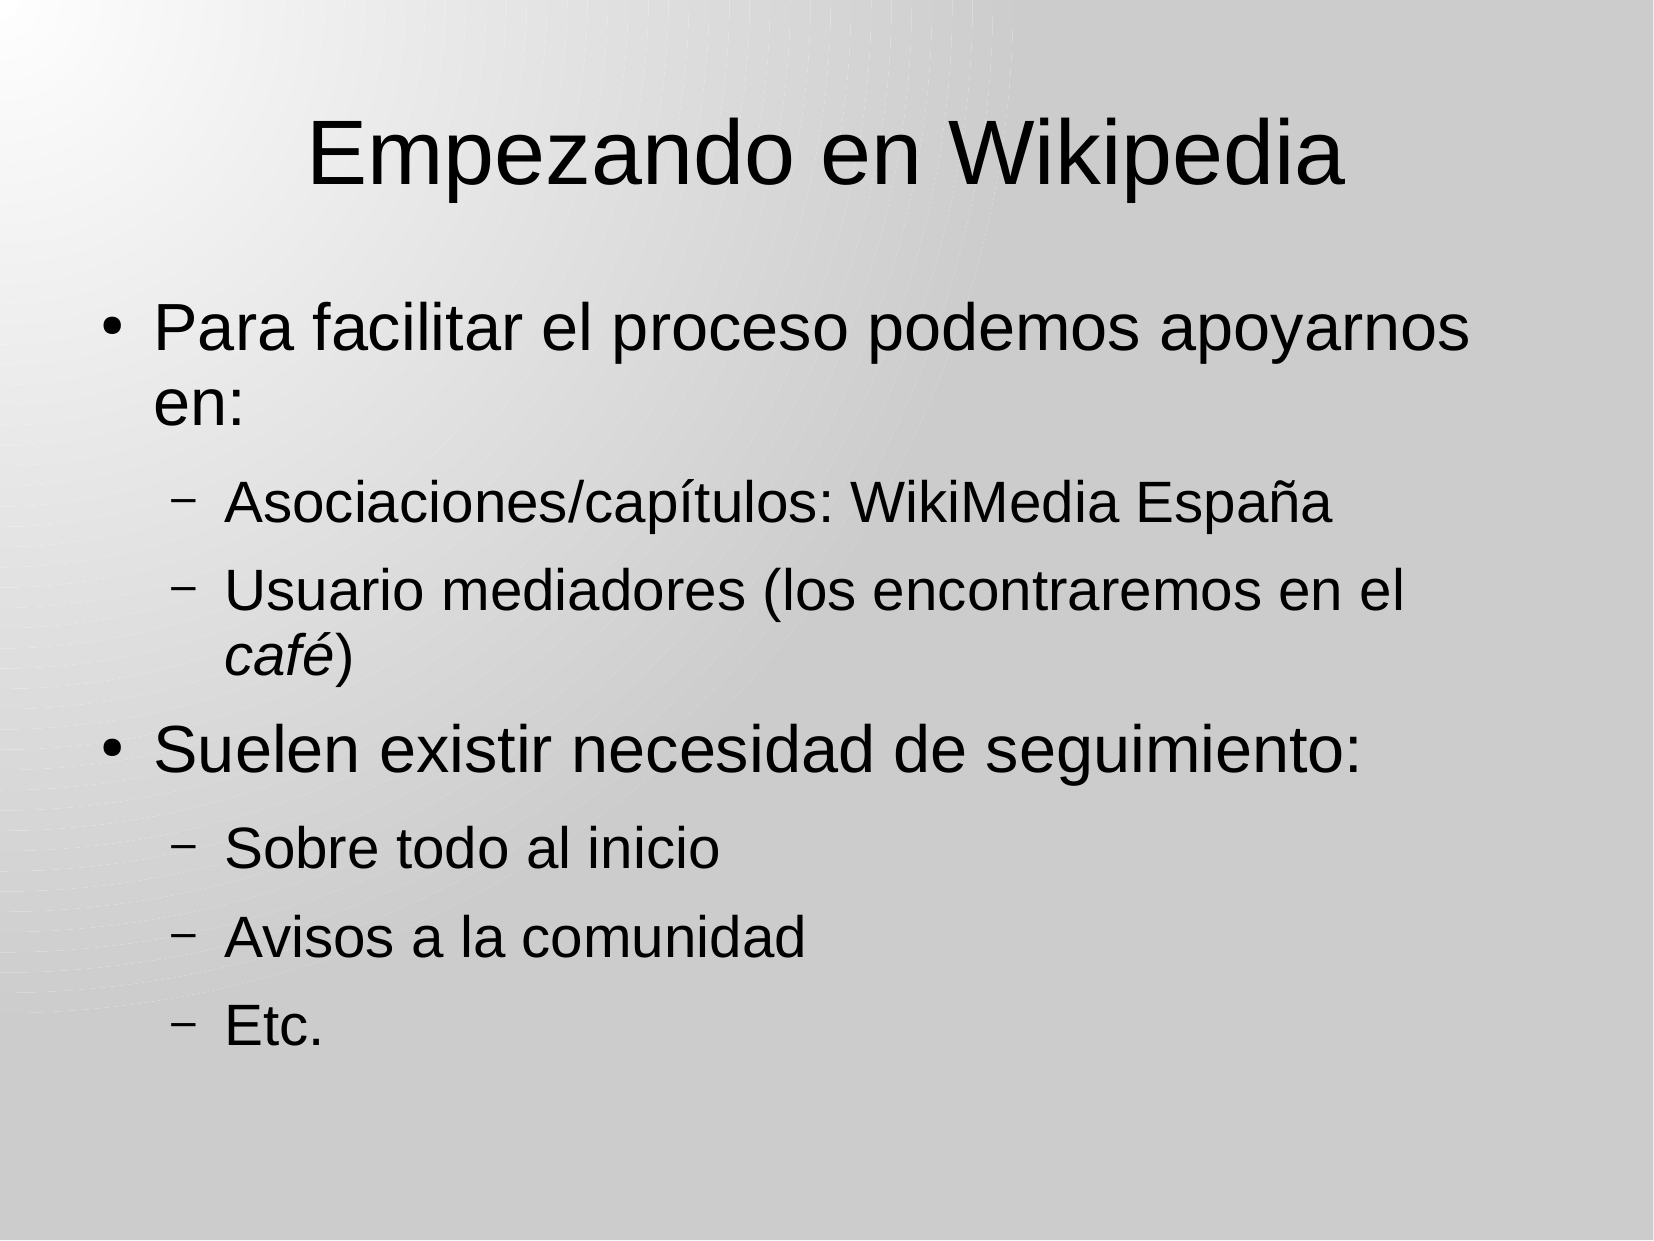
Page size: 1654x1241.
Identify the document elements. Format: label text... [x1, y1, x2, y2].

list Para facilitar el proceso podemos apoyarnos en: Asociaciones/capítulos: WikiMedia España Usuario mediadores (los encontraremos en el café) Suelen existir necesidad de seguimiento: Sobre todo al inicio Avisos a la comunidad Etc. [82, 290, 1538, 1109]
title Empezando en Wikipedia [82, 49, 1571, 257]
